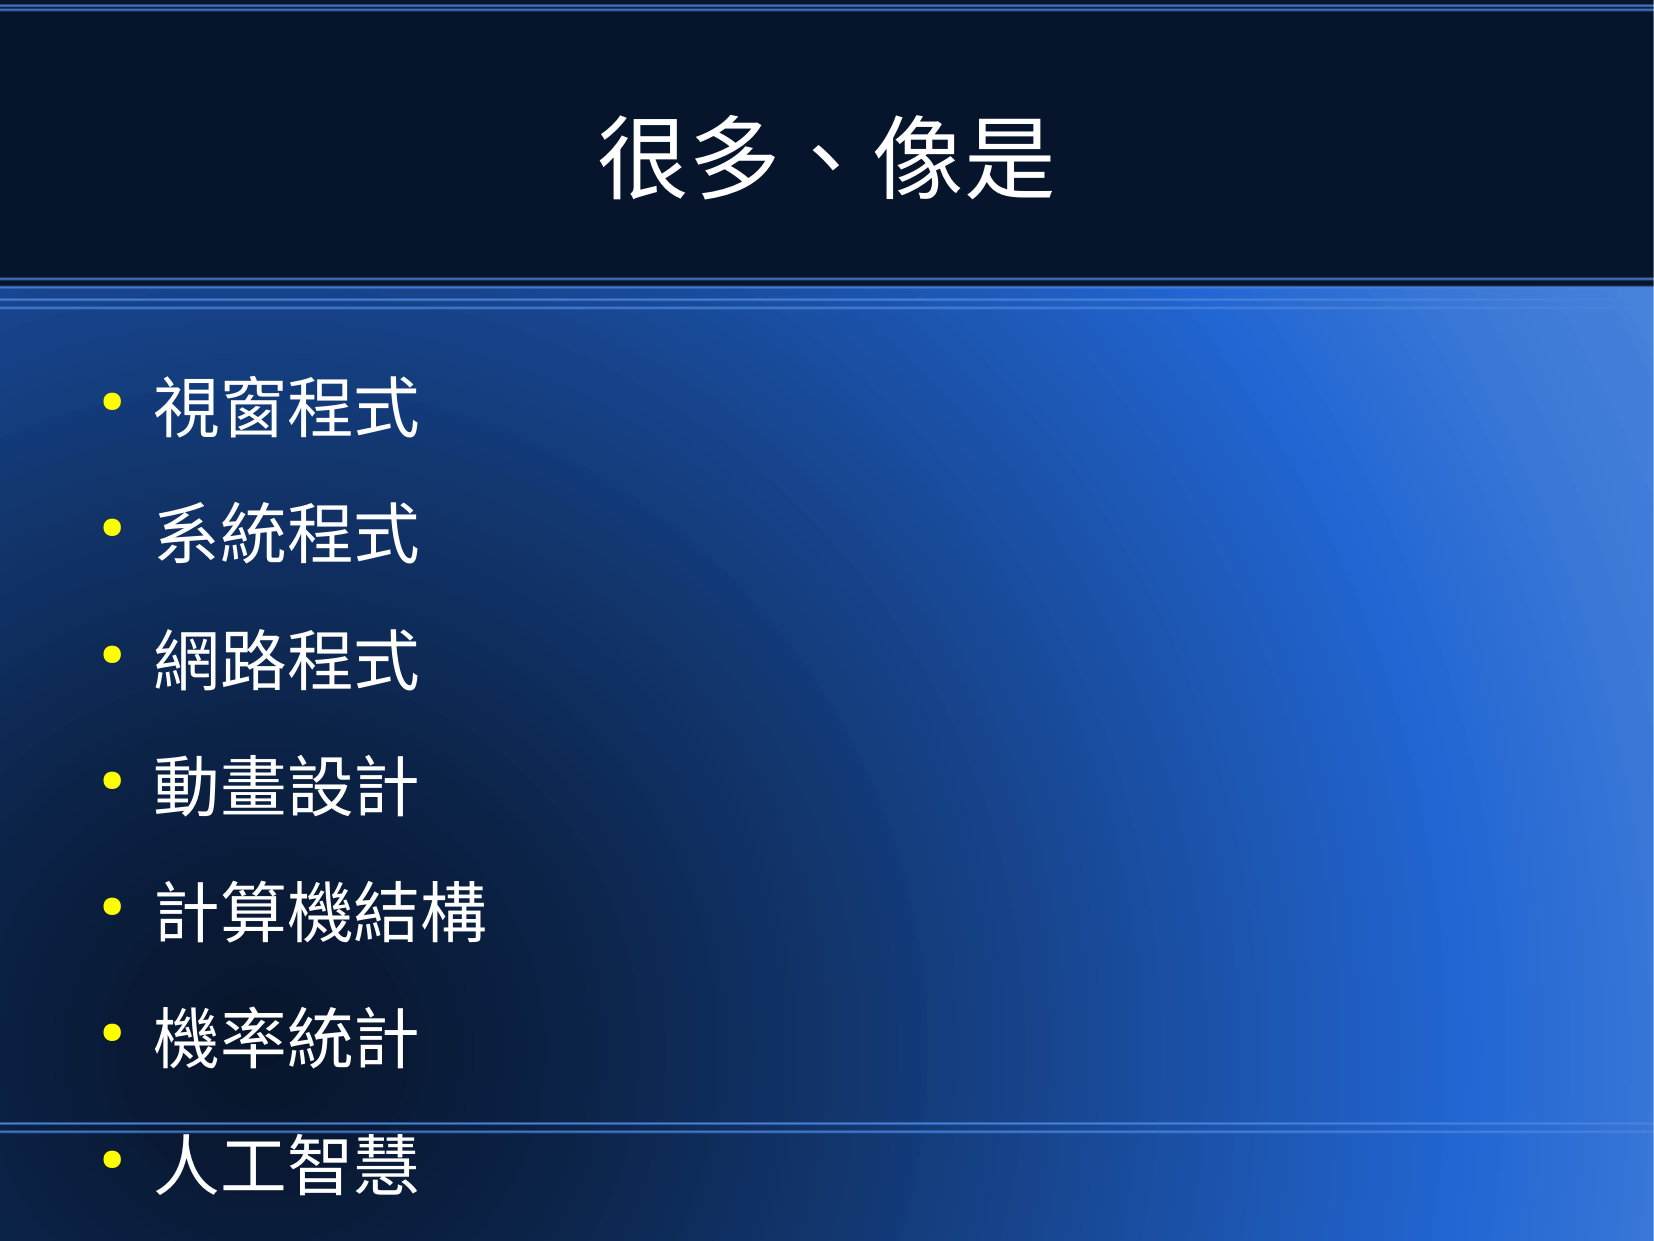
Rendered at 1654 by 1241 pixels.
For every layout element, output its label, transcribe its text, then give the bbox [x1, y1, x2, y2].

list 視窗程式 系統程式 網路程式 動畫設計 計算機結構 機率統計 人工智慧 [82, 355, 1571, 1075]
title 很多、像是 [82, 49, 1571, 257]
picture [0, 0, 1654, 1241]
